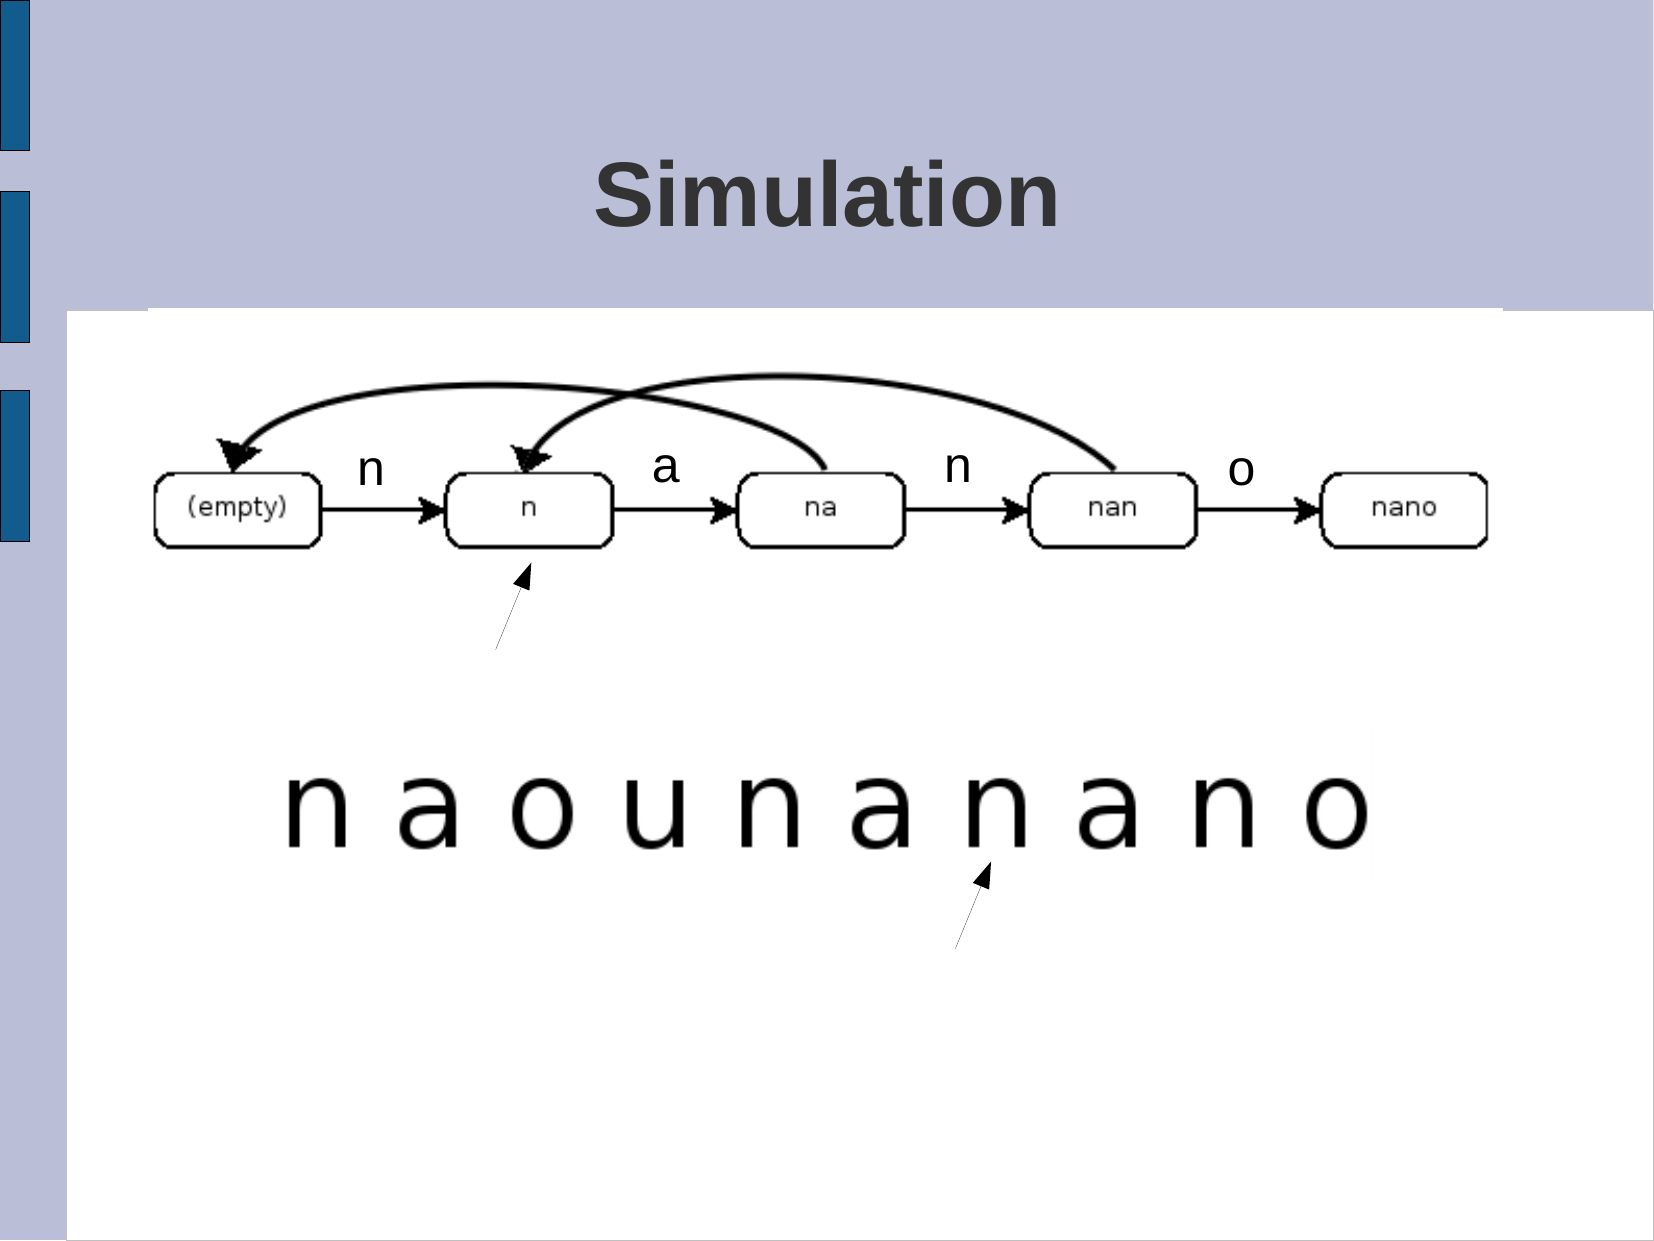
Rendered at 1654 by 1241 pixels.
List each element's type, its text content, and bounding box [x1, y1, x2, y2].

text_box n [944, 437, 973, 494]
text_box n [357, 439, 385, 496]
text_box a [651, 437, 680, 494]
title Simulation [121, 91, 1534, 299]
picture [148, 308, 1503, 933]
text_box o [1227, 439, 1256, 496]
